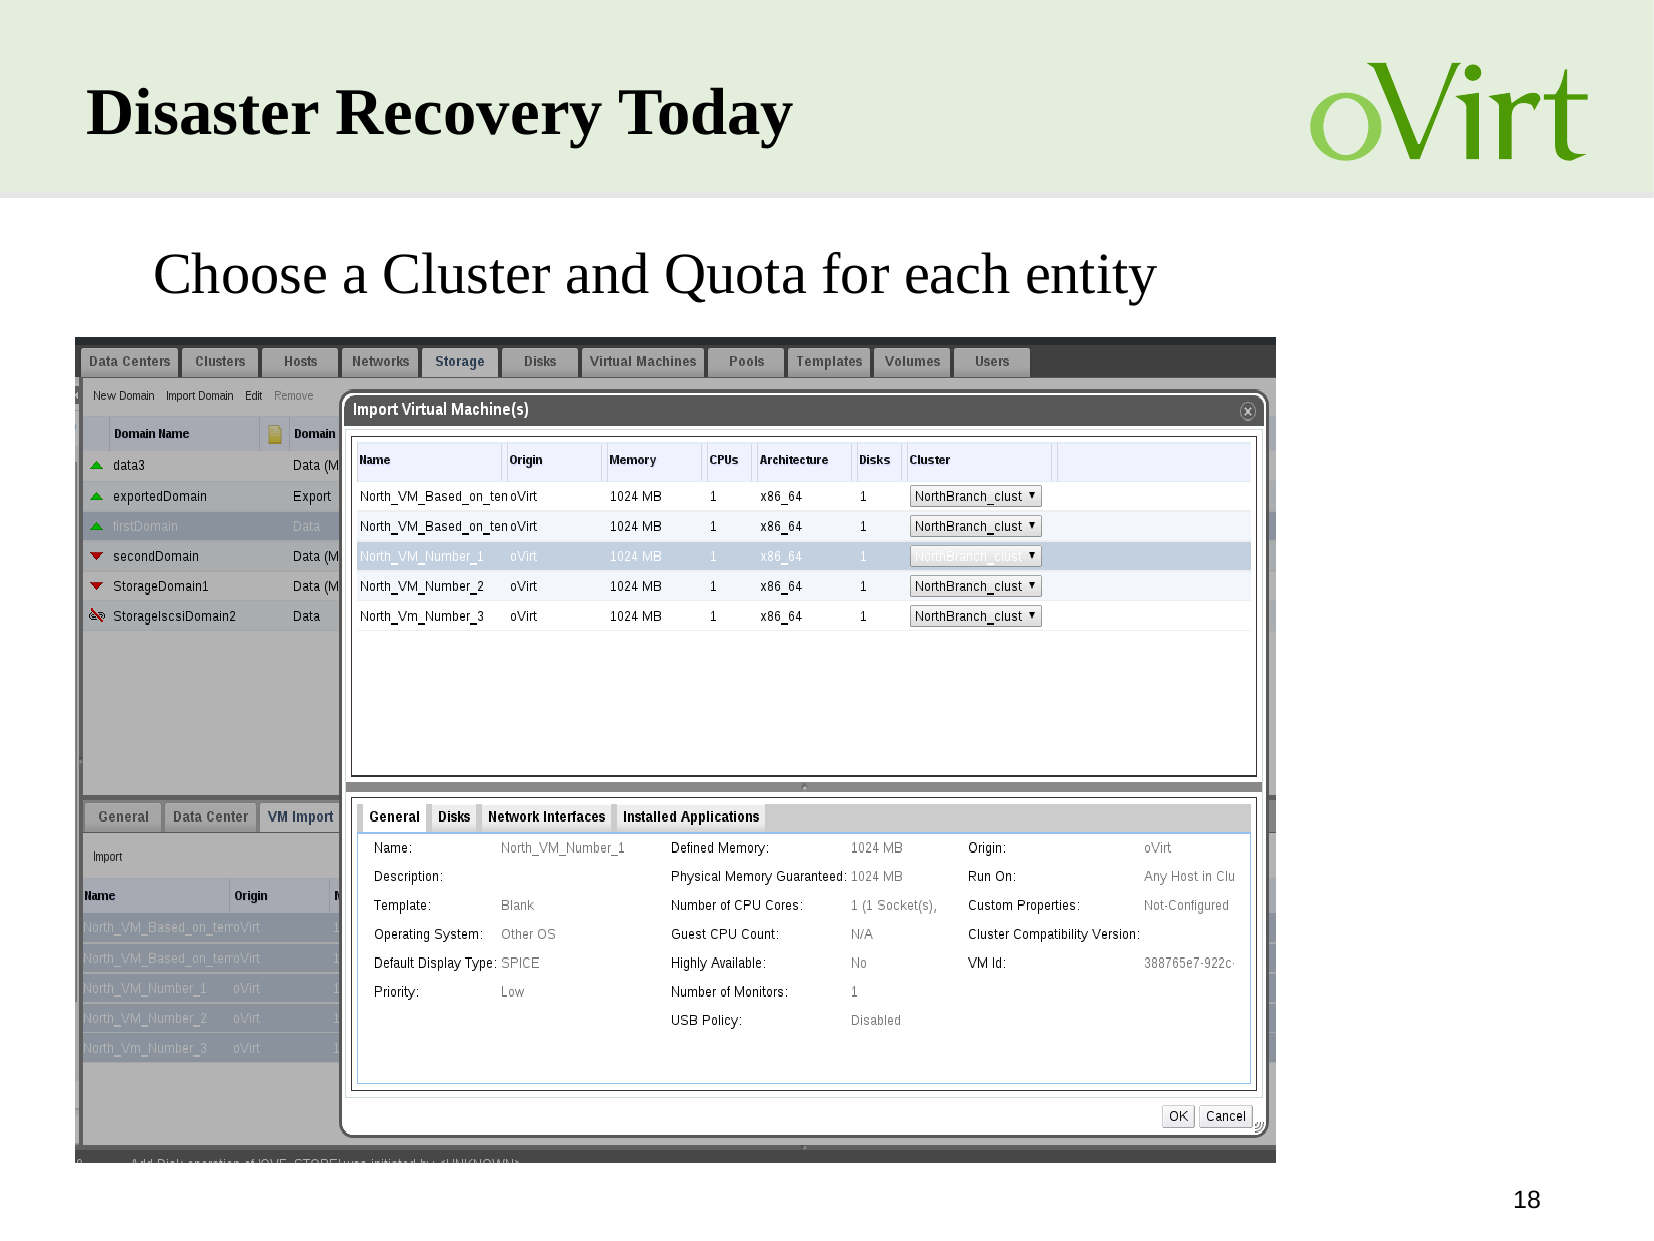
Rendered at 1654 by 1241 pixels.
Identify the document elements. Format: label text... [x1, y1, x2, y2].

list Choose a Cluster and Quota for each entity [93, 241, 1582, 307]
picture [75, 337, 1276, 1163]
title Disaster Recovery Today [86, 36, 1307, 188]
